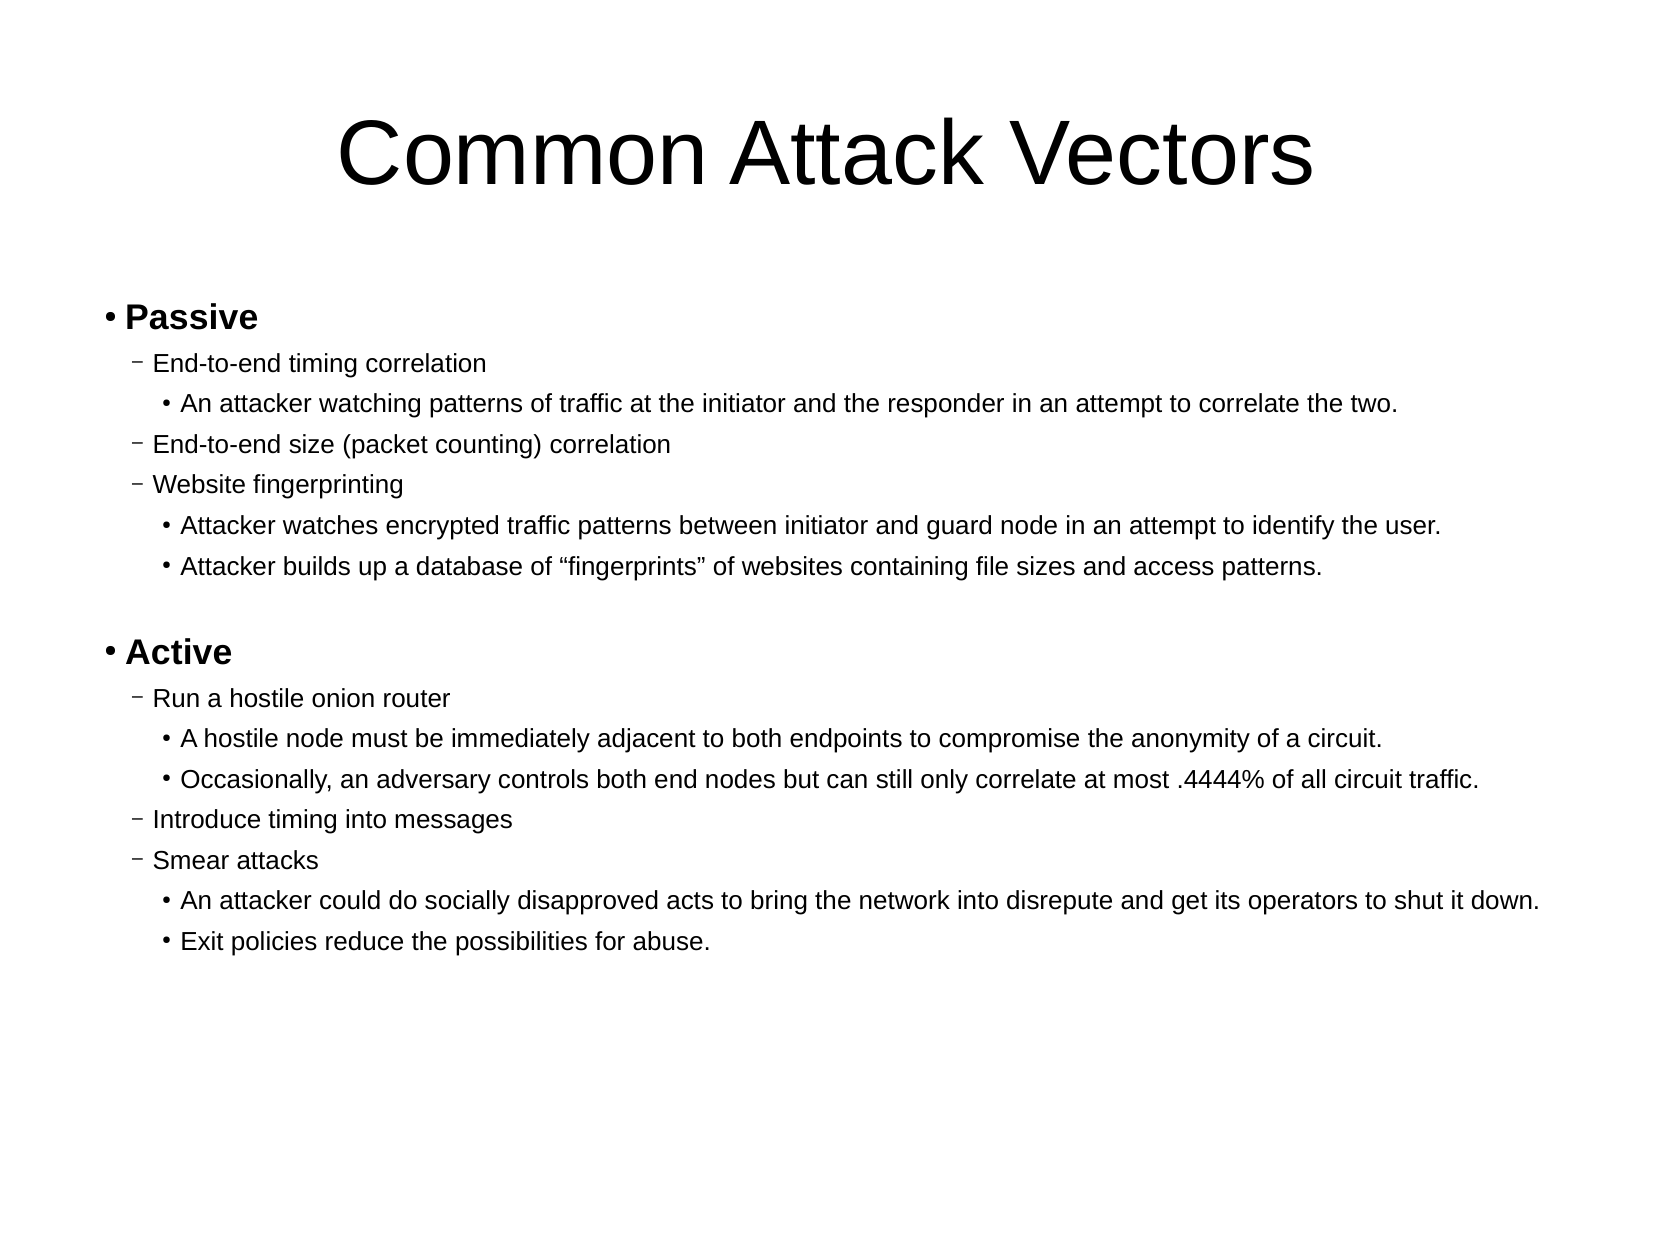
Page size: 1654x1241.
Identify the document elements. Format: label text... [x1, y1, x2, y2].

text_box Passive End-to-end timing correlation An attacker watching patterns of traffic at the initiator and the responder in an attempt to correlate the two. End-to-end size (packet counting) correlation Website fingerprinting Attacker watches encrypted traffic patterns between initiator and guard node in an attempt to identify the user. Attacker builds up a database of “fingerprints” of websites containing file sizes and access patterns. Active Run a hostile onion router A hostile node must be immediately adjacent to both endpoints to compromise the anonymity of a circuit. Occasionally, an adversary controls both end nodes but can still only correlate at most .4444% of all circuit traffic. Introduce timing into messages Smear attacks An attacker could do socially disapproved acts to bring the network into disrepute and get its operators to shut it down. Exit policies reduce the possibilities for abuse. [82, 290, 1571, 1010]
title Common Attack Vectors [82, 49, 1571, 257]
